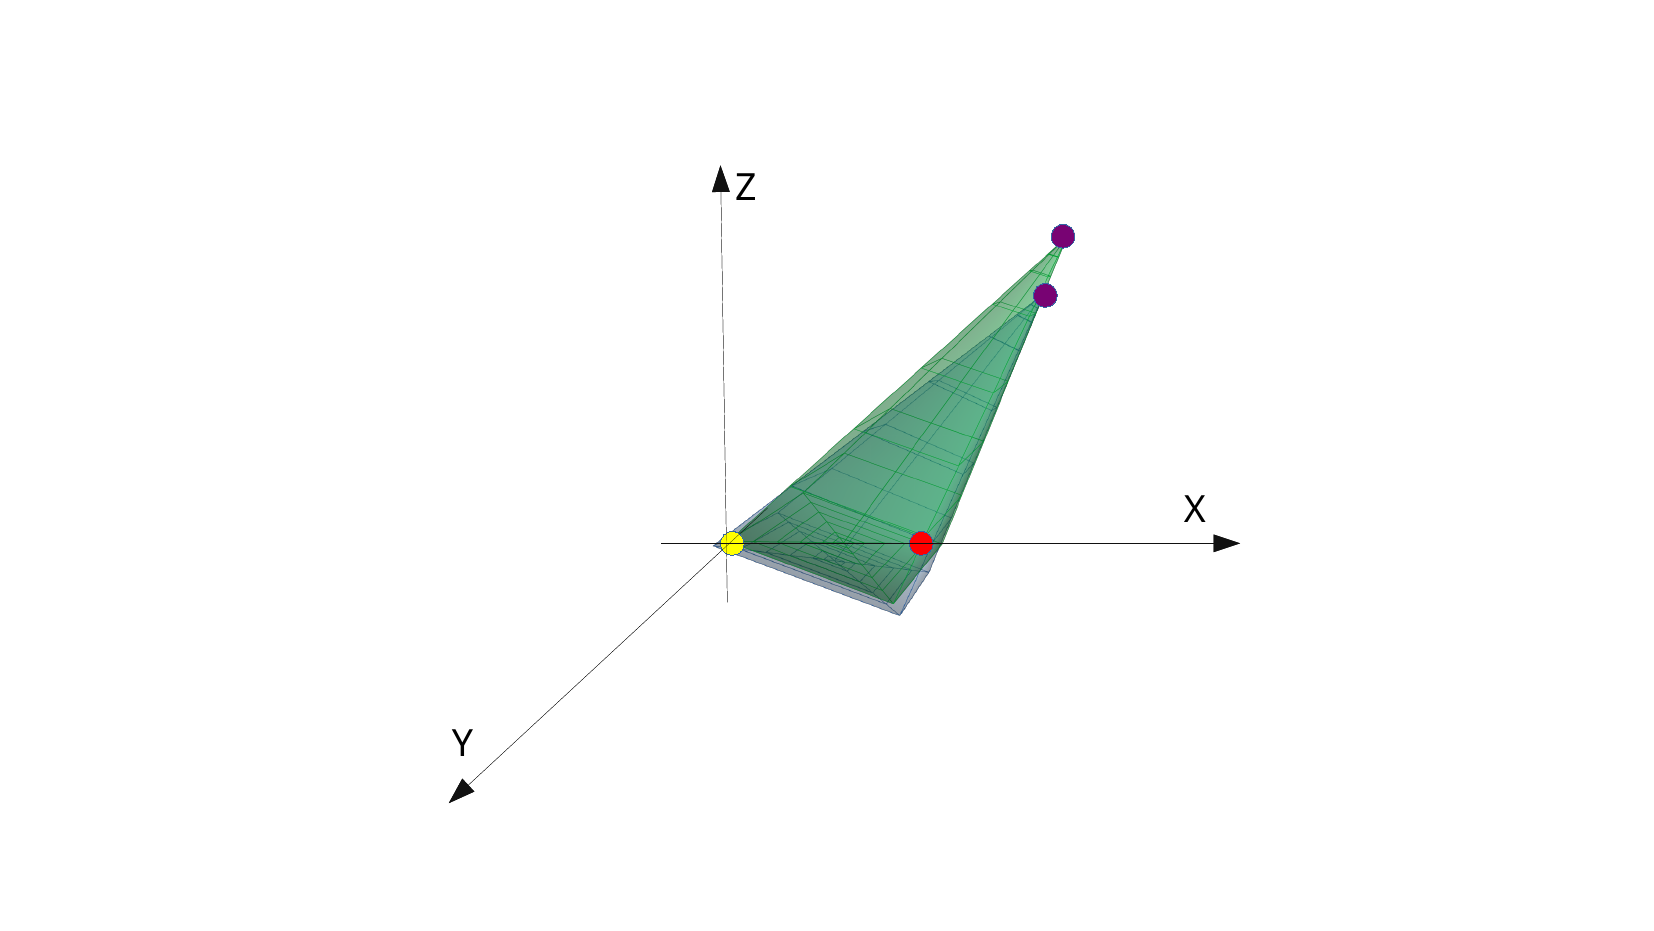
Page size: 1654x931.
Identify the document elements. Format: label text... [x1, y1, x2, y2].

text_box [732, 534, 745, 543]
text_box [909, 531, 934, 543]
text_box [727, 531, 739, 543]
text_box [1051, 224, 1075, 249]
text_box [909, 544, 934, 556]
text_box [727, 544, 745, 556]
text_box X [1169, 475, 1465, 544]
text_box Z [720, 153, 1016, 222]
text_box [720, 533, 726, 543]
text_box Y [437, 708, 733, 777]
text_box [1033, 283, 1058, 308]
